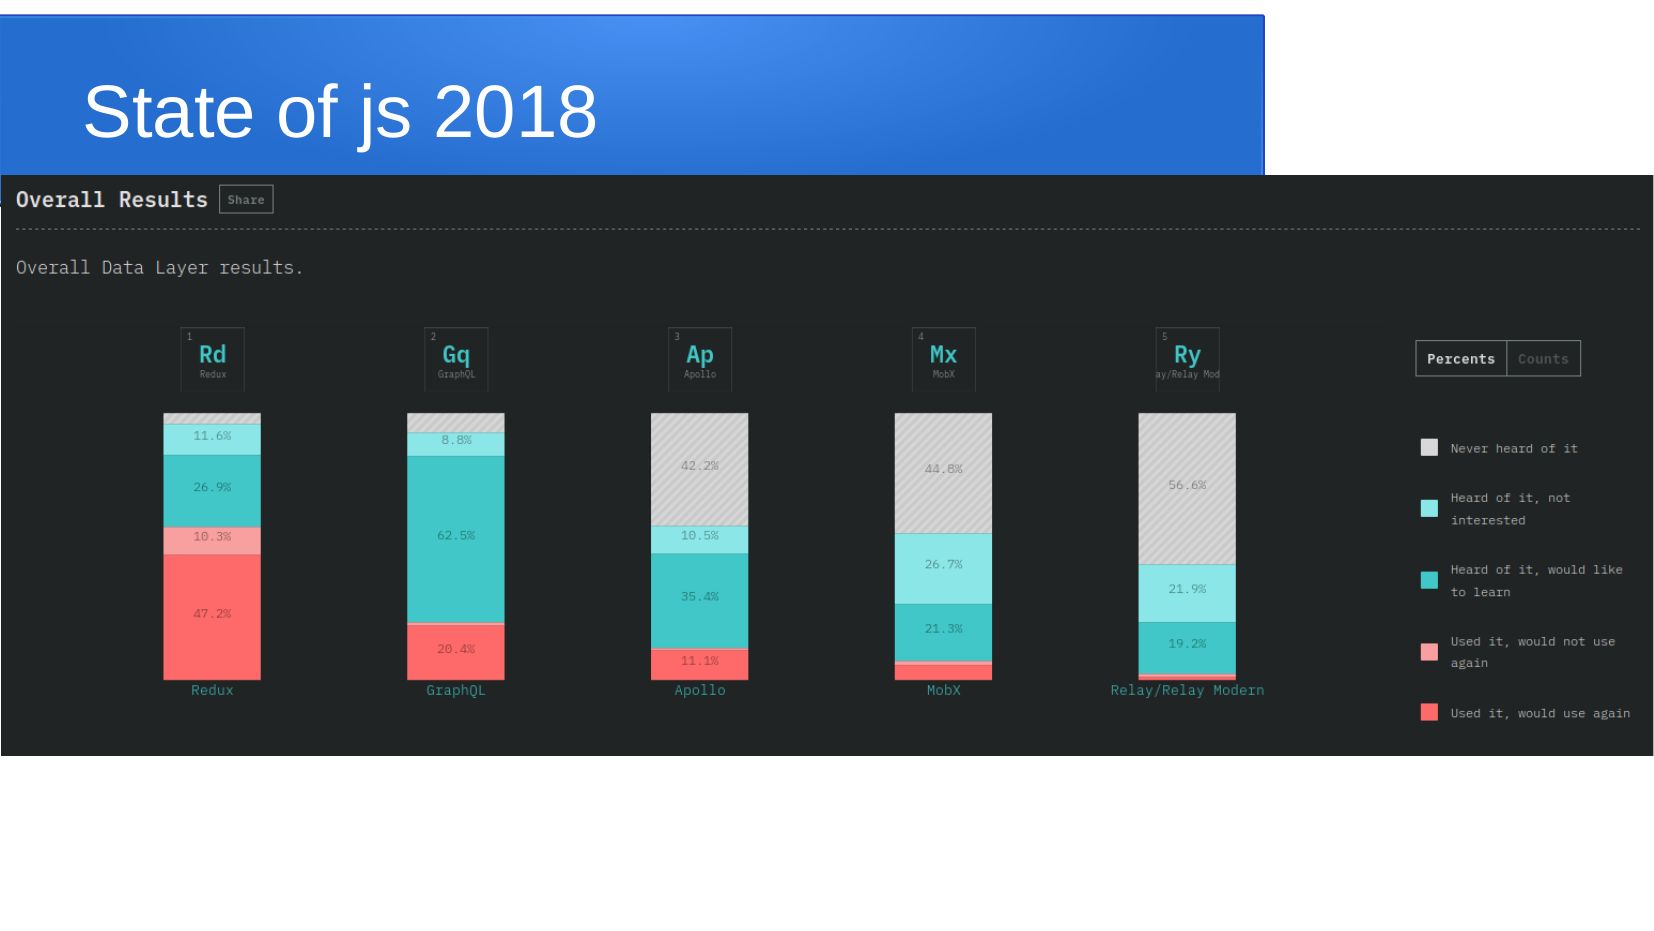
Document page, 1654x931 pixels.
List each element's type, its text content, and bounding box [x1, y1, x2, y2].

picture [1, 175, 1654, 756]
title State of js 2018 [82, 35, 1235, 175]
